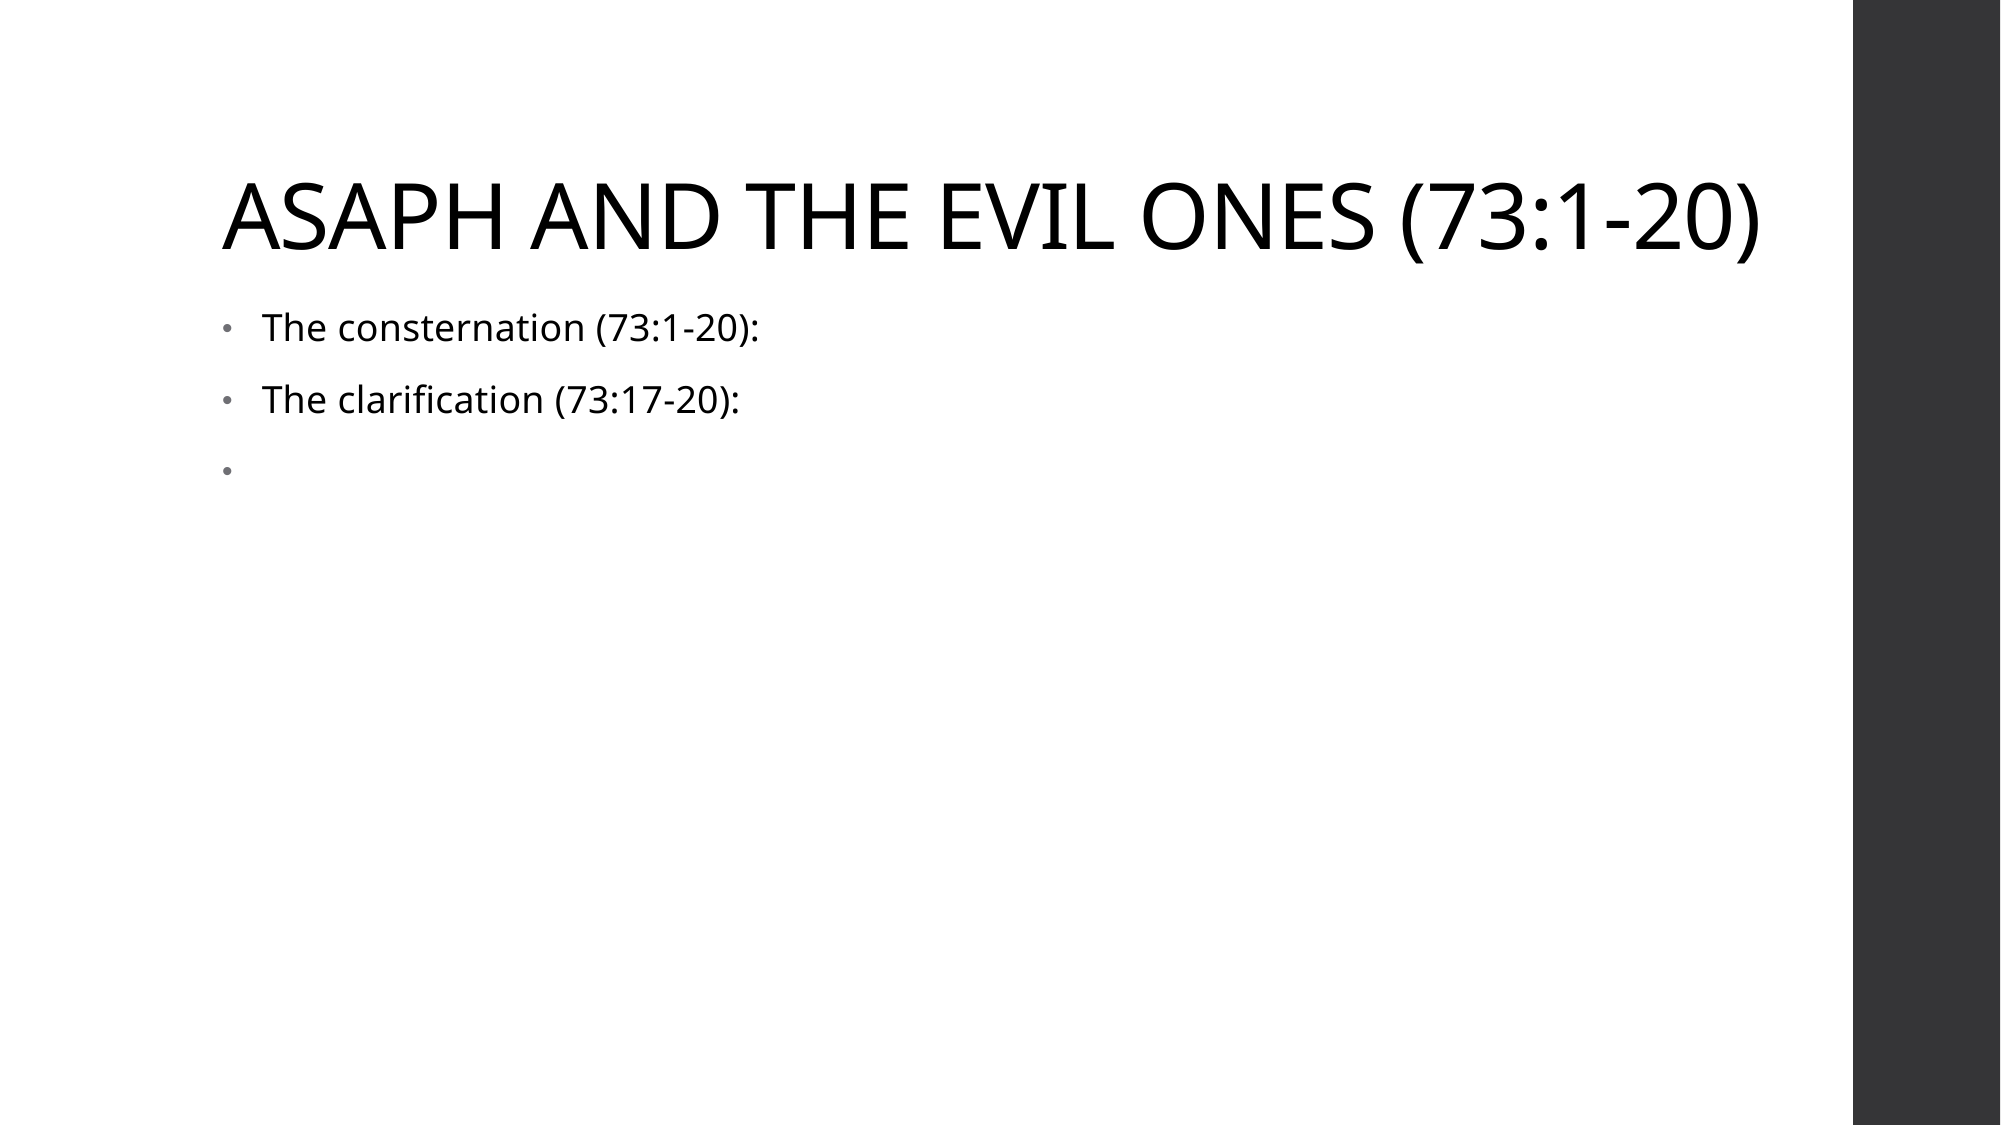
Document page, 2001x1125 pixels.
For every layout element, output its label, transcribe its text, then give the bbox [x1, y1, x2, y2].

list The consternation (73:1-20): The clarification (73:17-20): [206, 299, 1617, 1014]
title ASAPH AND THE EVIL ONES (73:1-20) [206, 60, 1797, 278]
